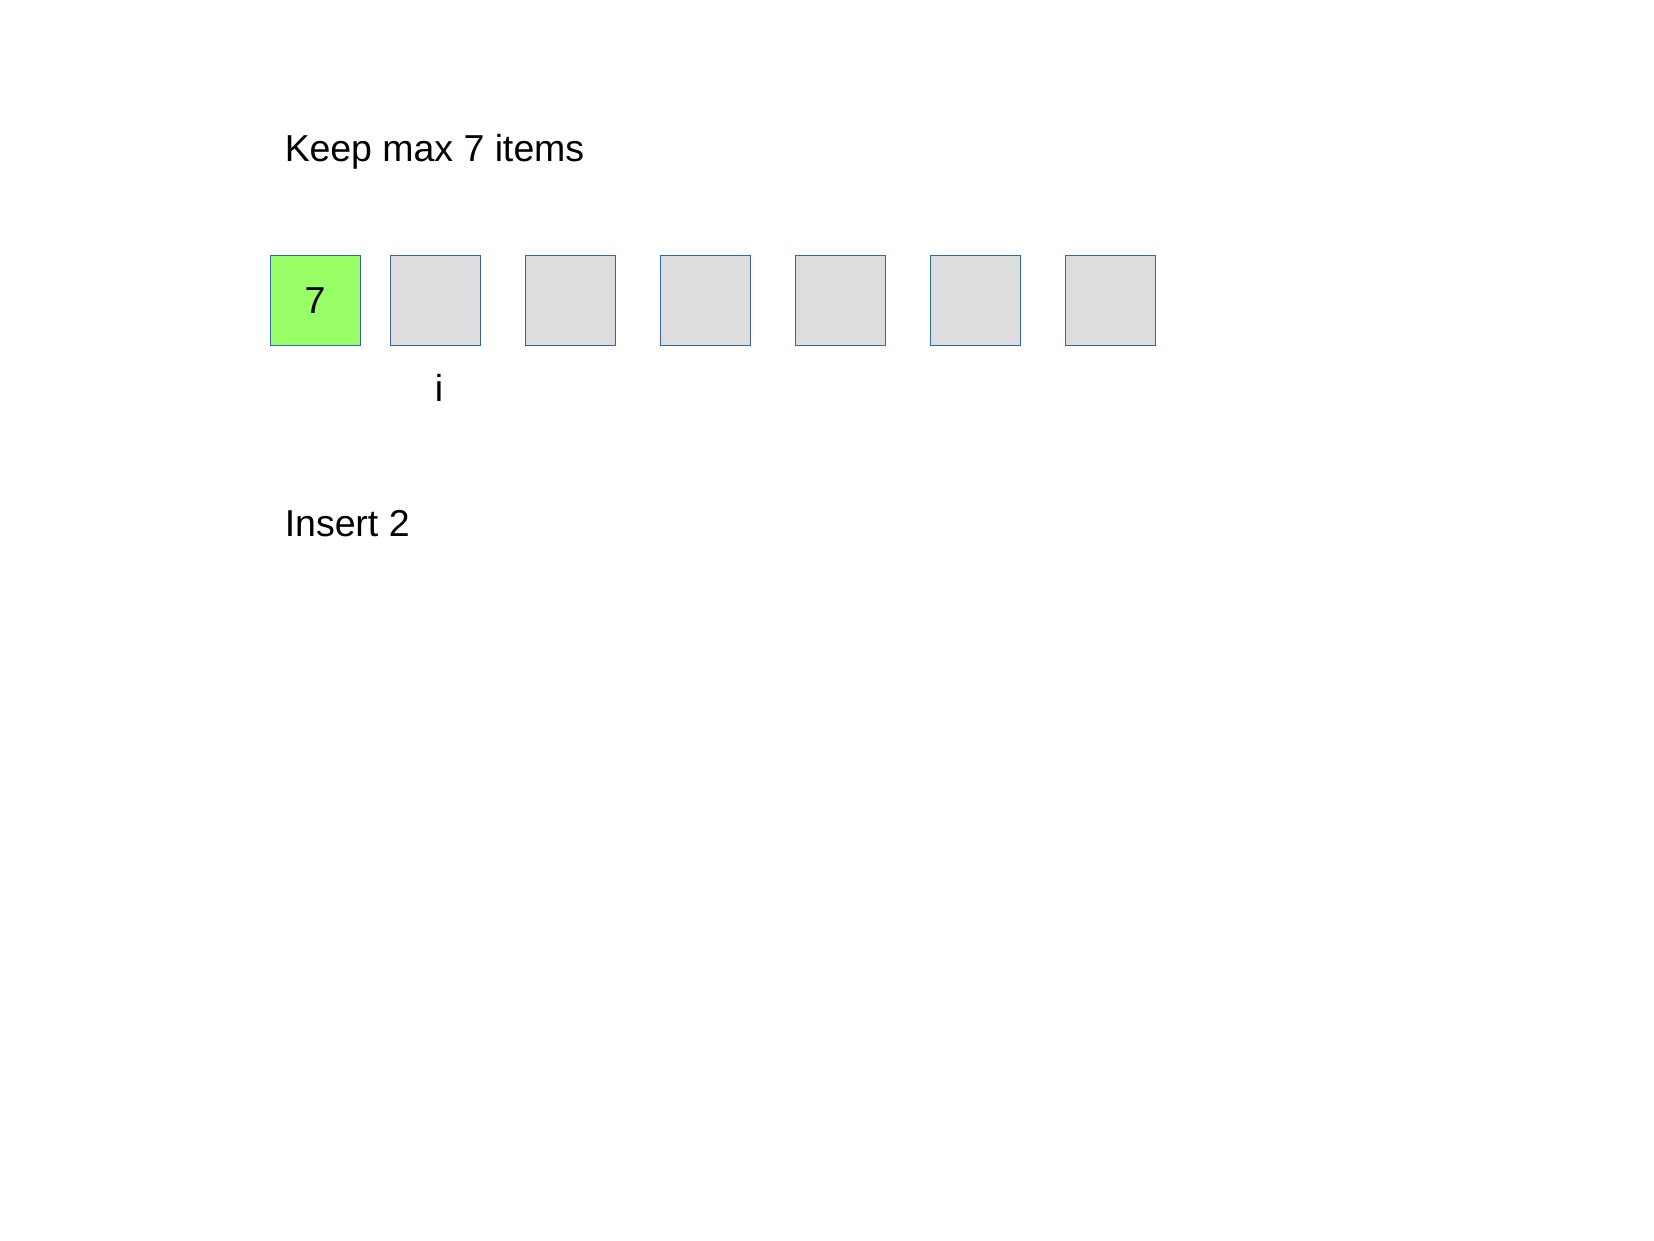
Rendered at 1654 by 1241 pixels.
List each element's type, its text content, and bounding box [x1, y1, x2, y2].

text_box i [420, 360, 458, 417]
text_box [525, 255, 616, 346]
text_box [795, 255, 886, 346]
text_box Insert 2 [270, 495, 425, 552]
text_box 7 [270, 255, 361, 346]
text_box [660, 255, 751, 346]
text_box Keep max 7 items [270, 120, 600, 177]
text_box [390, 255, 481, 346]
text_box [930, 255, 1021, 346]
text_box [1065, 255, 1156, 346]
